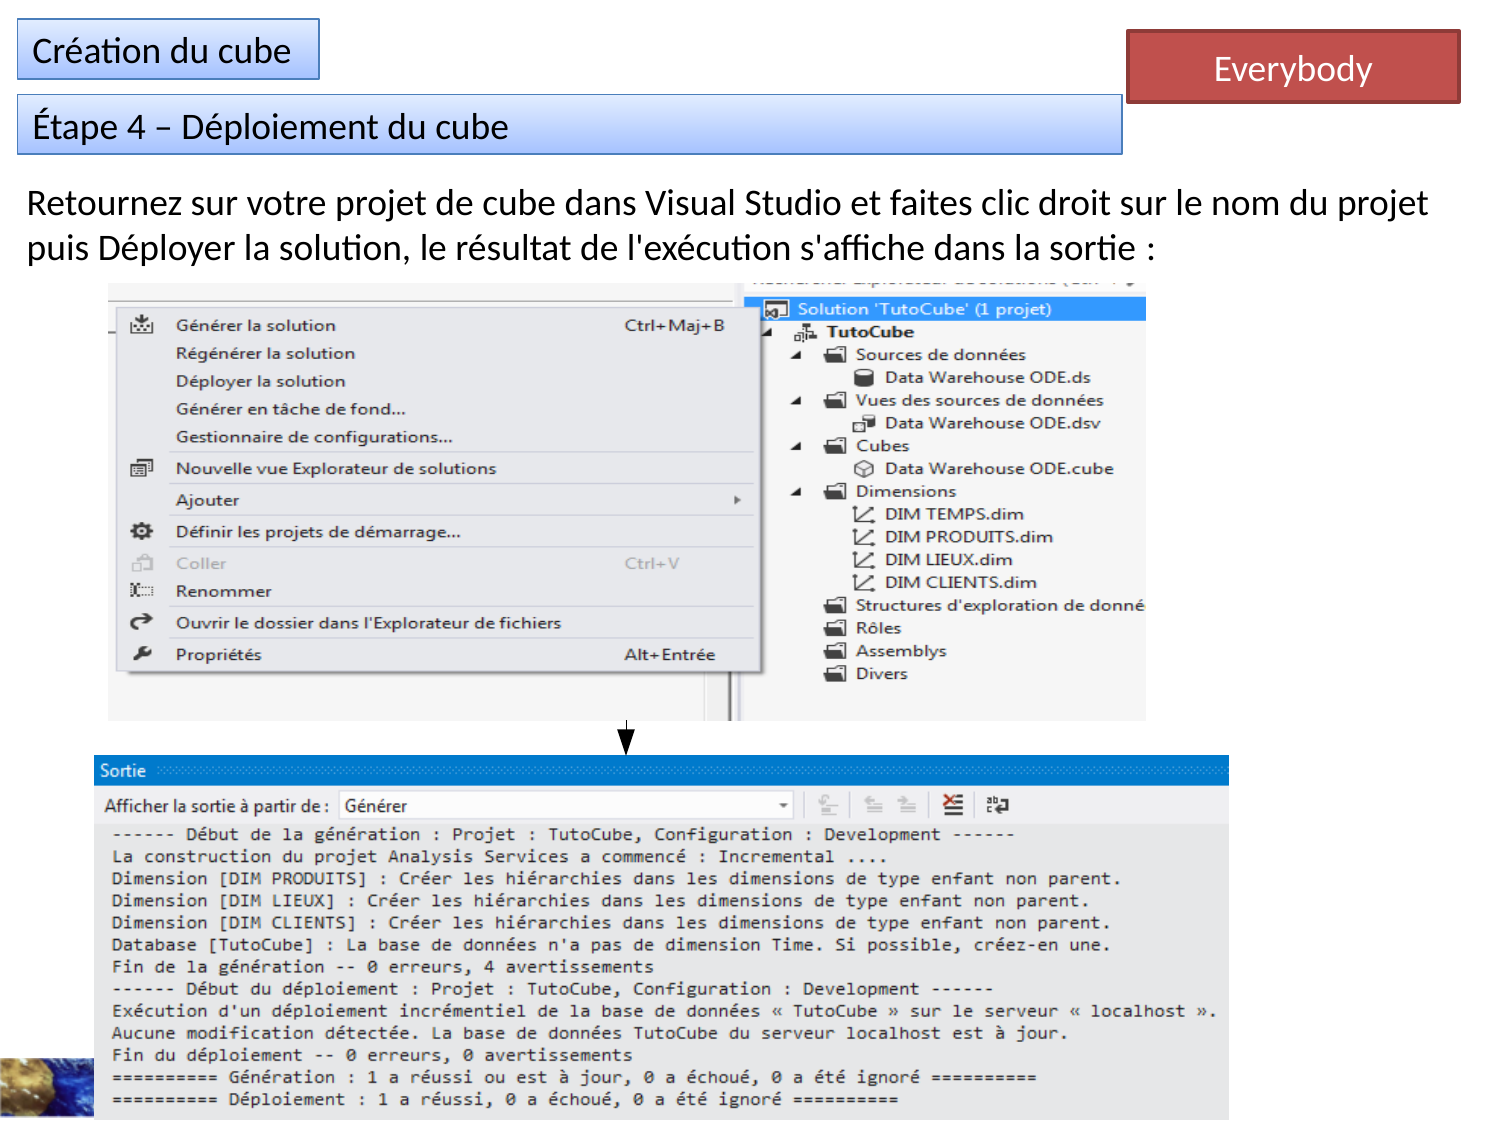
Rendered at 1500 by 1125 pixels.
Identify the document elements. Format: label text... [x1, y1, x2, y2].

picture [0, 755, 1229, 1120]
text_box Everybody [1128, 30, 1459, 102]
picture [108, 283, 1146, 721]
text_box Étape 4 – Déploiement du cube [17, 94, 1122, 155]
text_box Création du cube [17, 19, 319, 79]
text_box Retournez sur votre projet de cube dans Visual Studio et faites clic droit sur le nom du projet puis Déployer la solution, le résultat de l'exécution s'affiche dans la sortie : [11, 170, 1500, 378]
